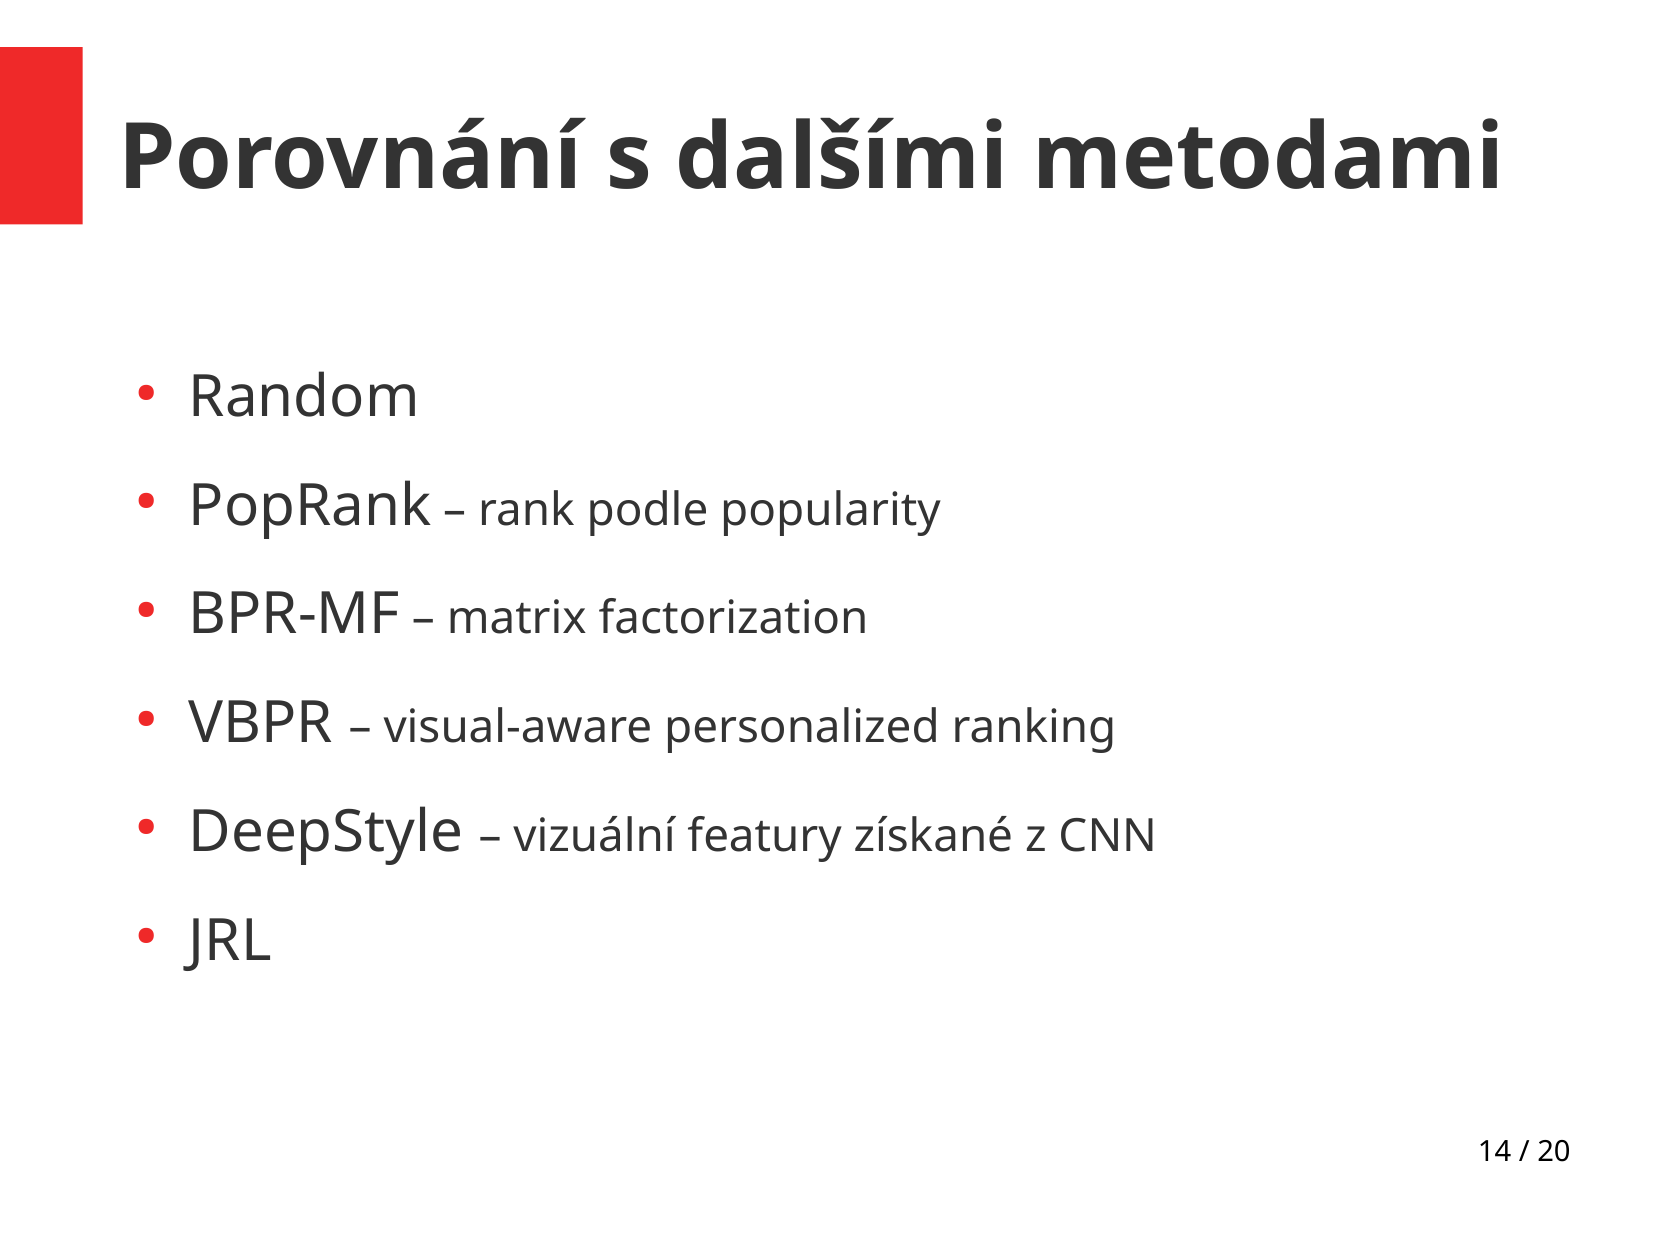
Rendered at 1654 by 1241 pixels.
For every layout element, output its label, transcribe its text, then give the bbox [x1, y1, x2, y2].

title Porovnání s dalšími metodami [118, 49, 1571, 257]
list Random PopRank – rank podle popularity BPR-MF – matrix factorization VBPR – visual-aware personalized ranking DeepStyle – vizuální featury získané z CNN JRL [118, 354, 1536, 1074]
